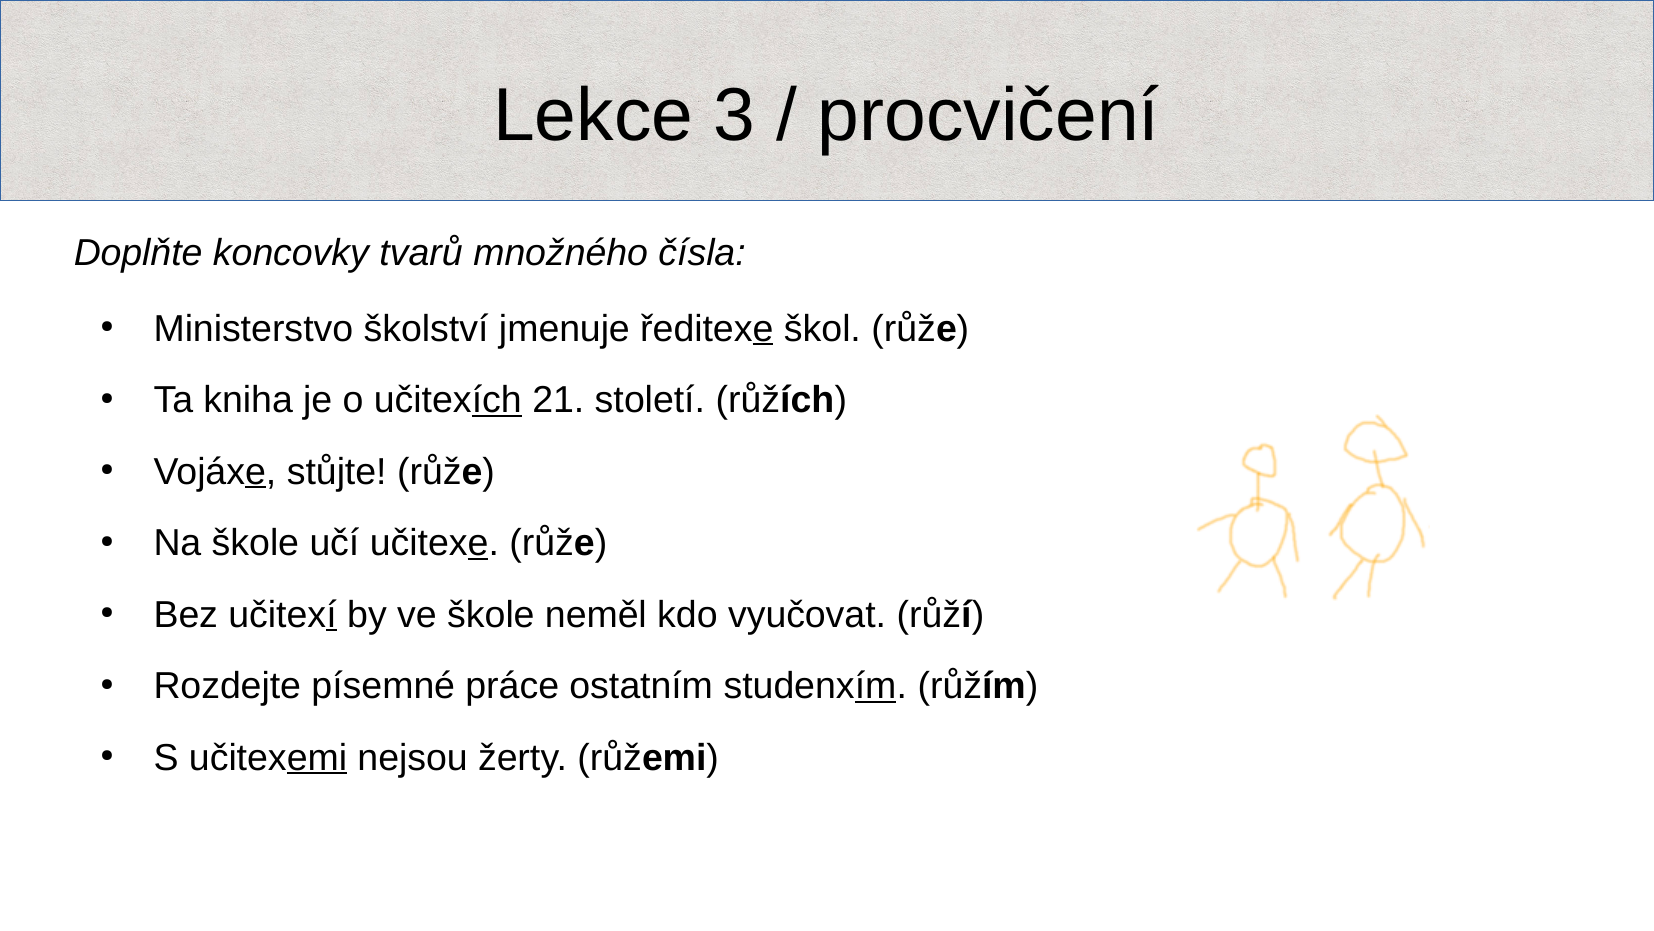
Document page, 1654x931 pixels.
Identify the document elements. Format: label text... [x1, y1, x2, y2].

picture [1196, 413, 1430, 601]
text_box Doplňte koncovky tvarů množného čísla: [59, 224, 1630, 282]
list Ministerstvo školství jmenuje ředitexe škol. (růže) Ta kniha je o učitexích 21. století. (růžích) Vojáxe, stůjte! (růže) Na škole učí učitexe. (růže) Bez učitexí by ve škole neměl kdo vyučovat. (růží) Rozdejte písemné práce ostatním studenxím. (růžím) S učitexemi nejsou žerty. (růžemi) [82, 307, 1571, 886]
title Lekce 3 / procvičení [82, 37, 1571, 193]
picture [1, 1, 1653, 200]
